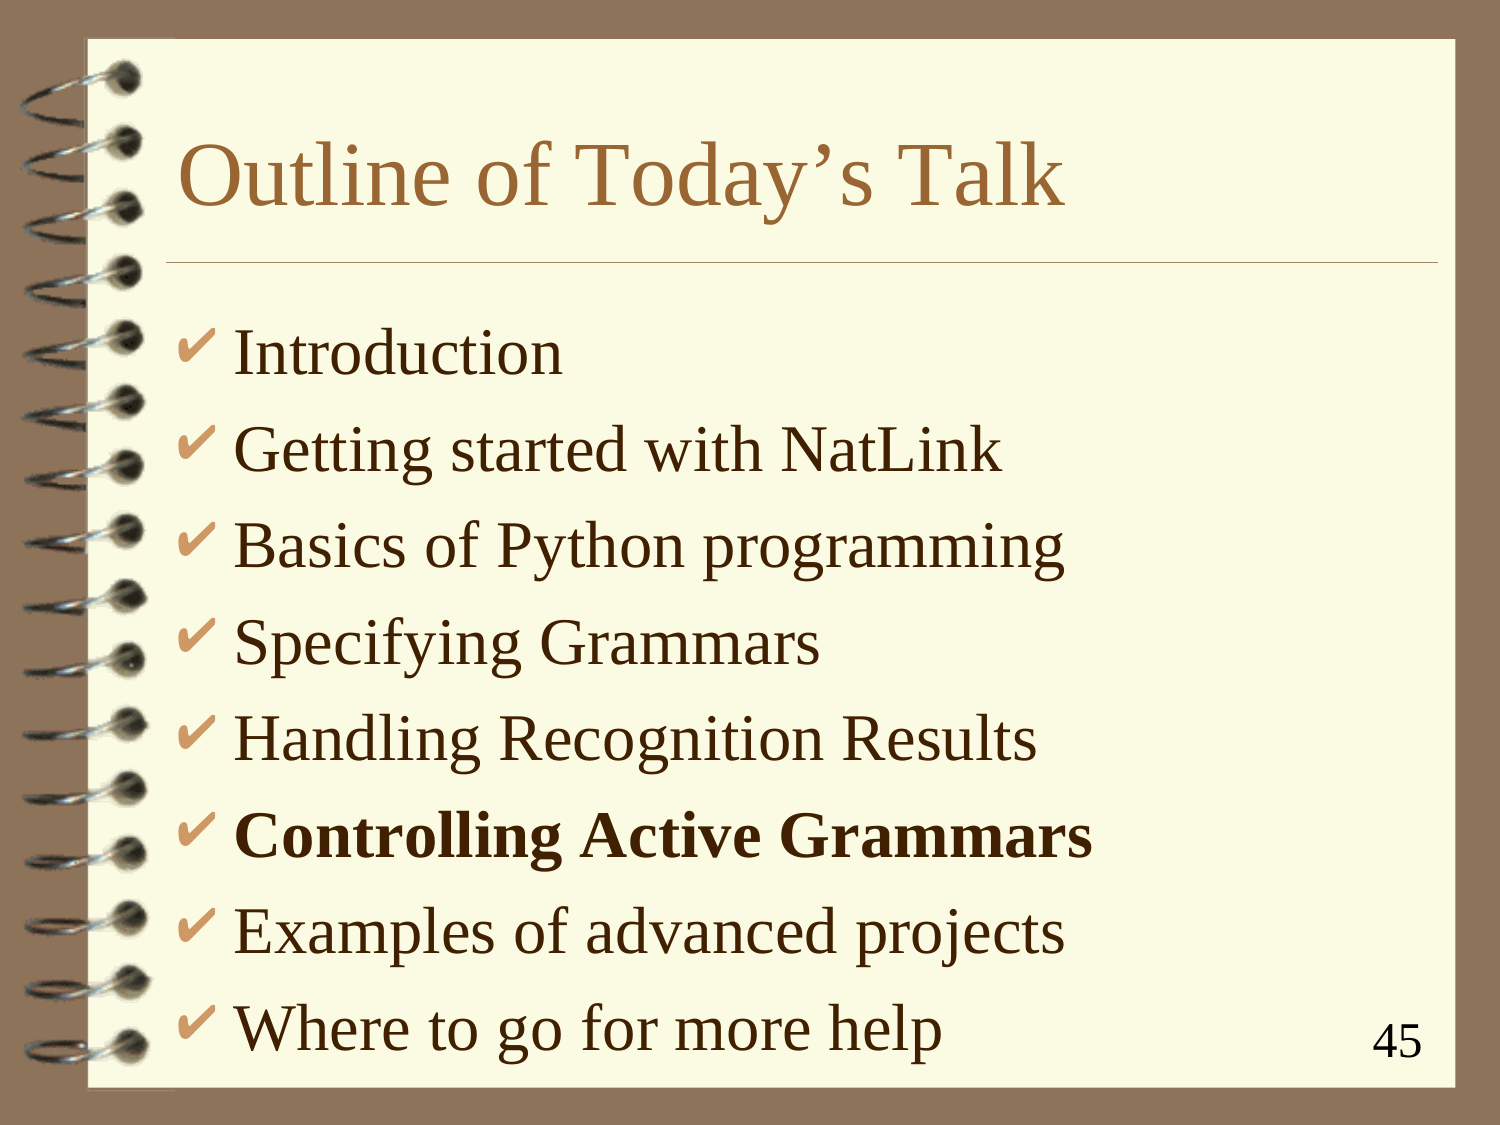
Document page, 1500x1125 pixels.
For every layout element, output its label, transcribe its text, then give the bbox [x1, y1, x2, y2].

list Introduction Getting started with NatLink Basics of Python programming Specifying Grammars Handling Recognition Results Controlling Active Grammars Examples of advanced projects Where to go for more help [162, 299, 1438, 976]
title Outline of Today’s Talk [162, 74, 1438, 263]
picture [0, 0, 175, 1125]
